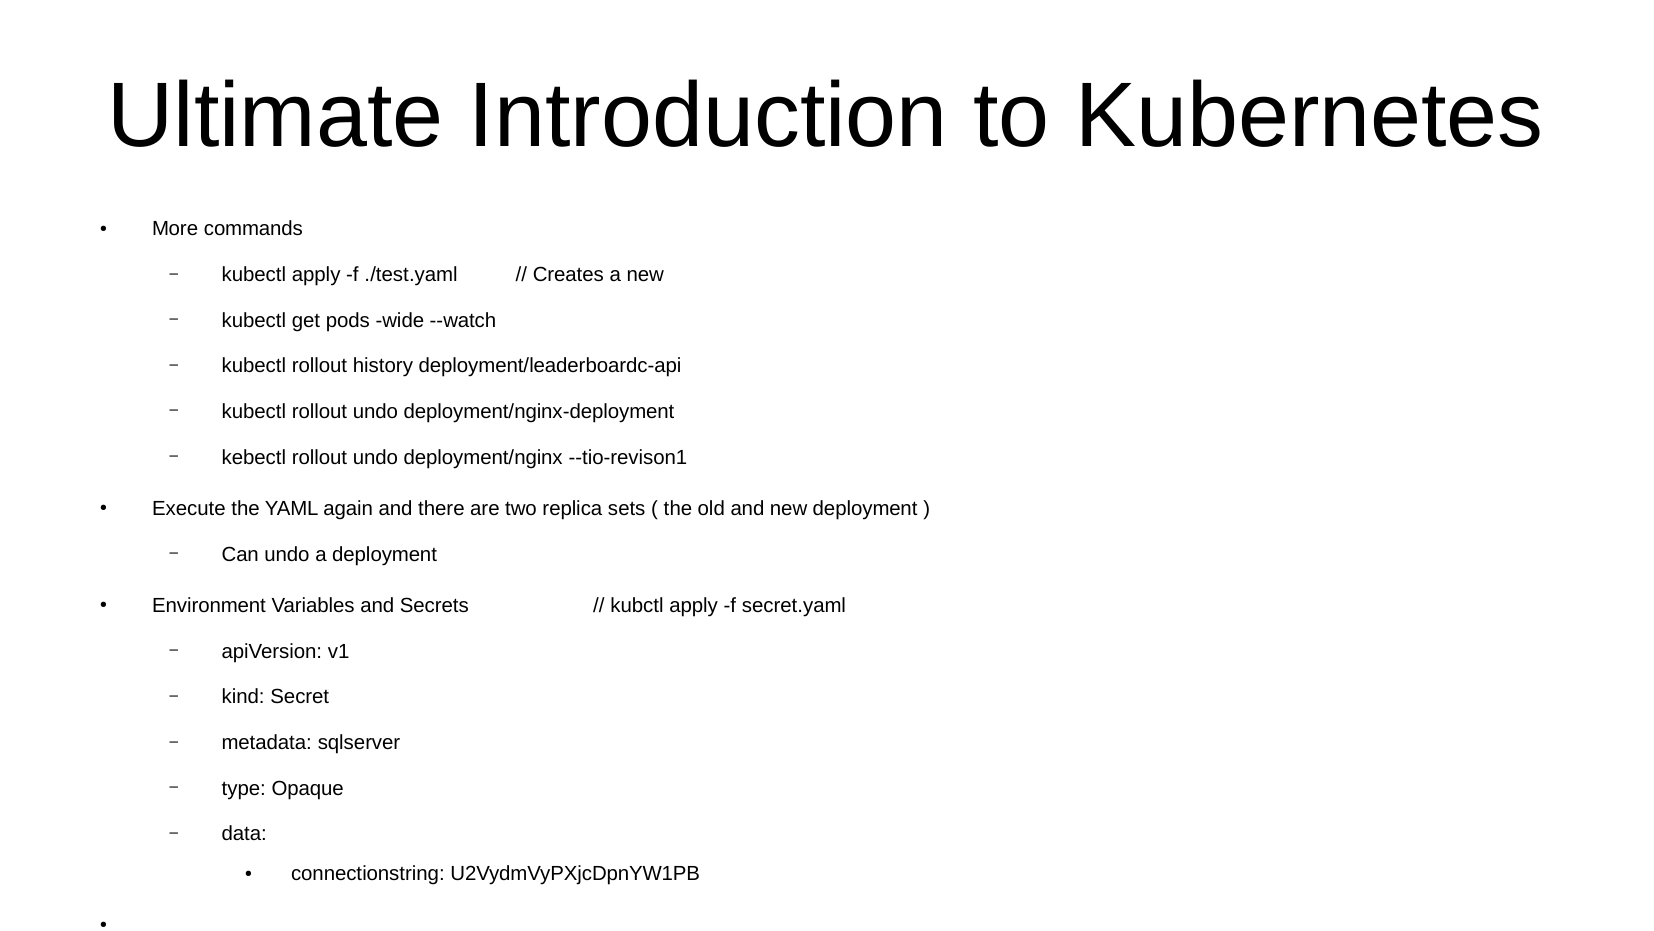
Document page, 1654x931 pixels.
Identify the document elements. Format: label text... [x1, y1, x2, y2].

title Ultimate Introduction to Kubernetes [82, 37, 1571, 193]
list More commands kubectl apply -f ./test.yaml // Creates a new kubectl get pods -wide --watch kubectl rollout history deployment/leaderboardc-api kubectl rollout undo deployment/nginx-deployment kebectl rollout undo deployment/nginx --tio-revison1 Execute the YAML again and there are two replica sets ( the old and new deployment ) Can undo a deployment Environment Variables and Secrets // kubctl apply -f secret.yaml apiVersion: v1 kind: Secret metadata: sqlserver type: Opaque data: connectionstring: U2VydmVyPXjcDpnYW1PB [82, 217, 1606, 886]
